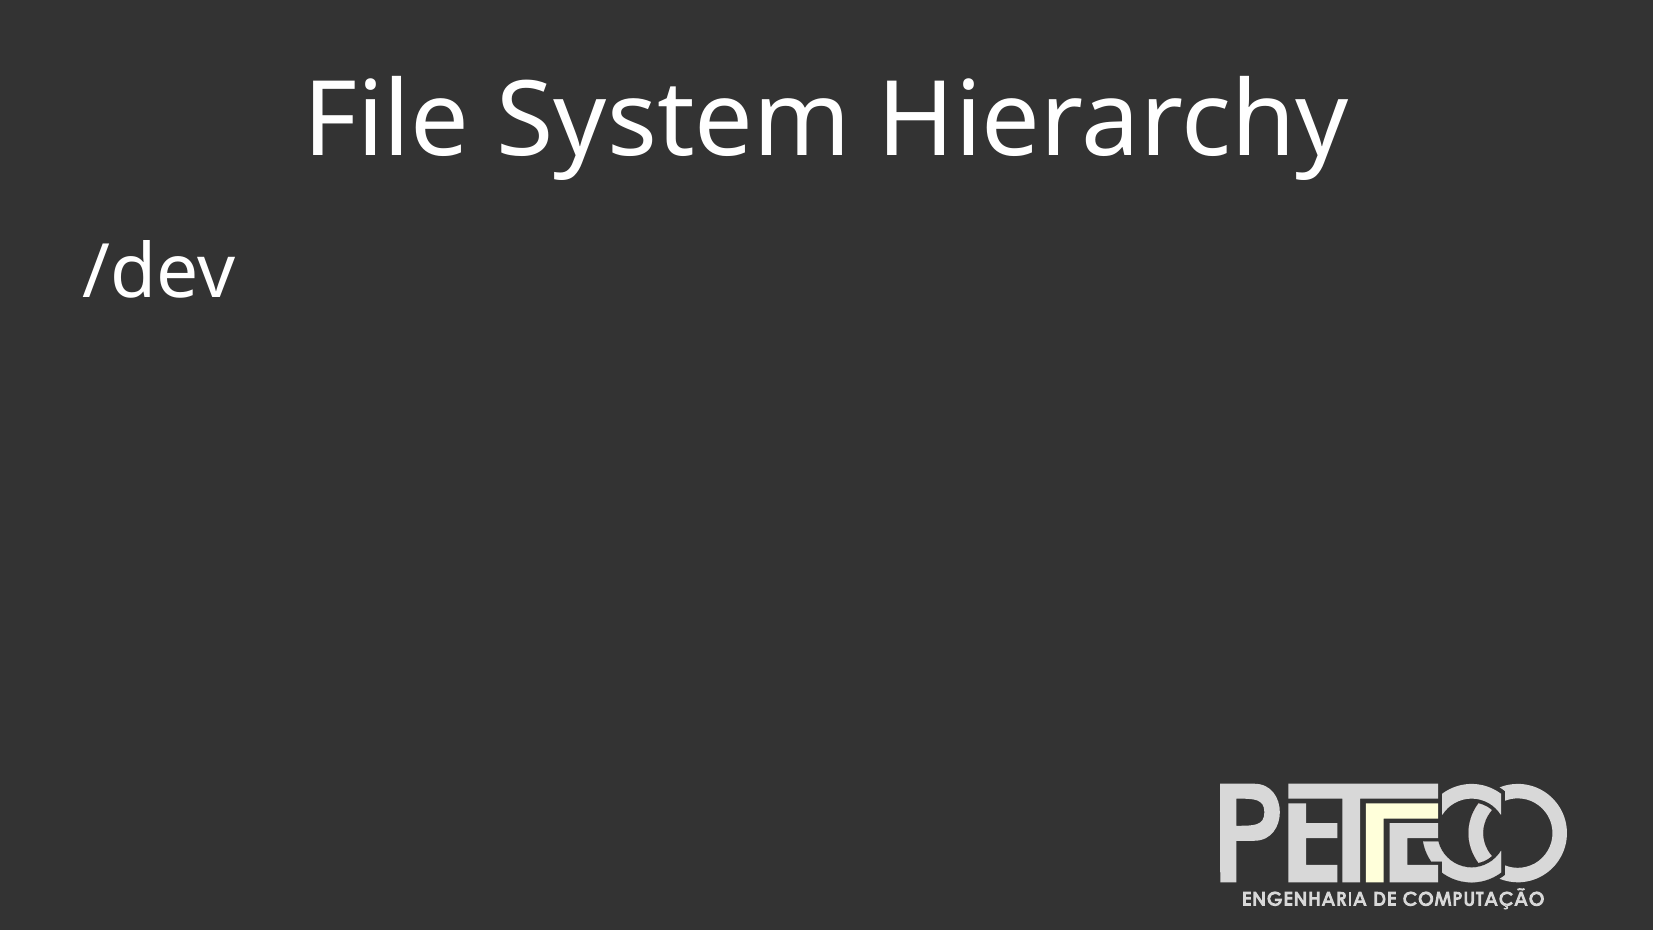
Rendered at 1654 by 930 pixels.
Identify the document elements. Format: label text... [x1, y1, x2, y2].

list /dev [82, 217, 1571, 757]
title File System Hierarchy [82, 37, 1571, 193]
